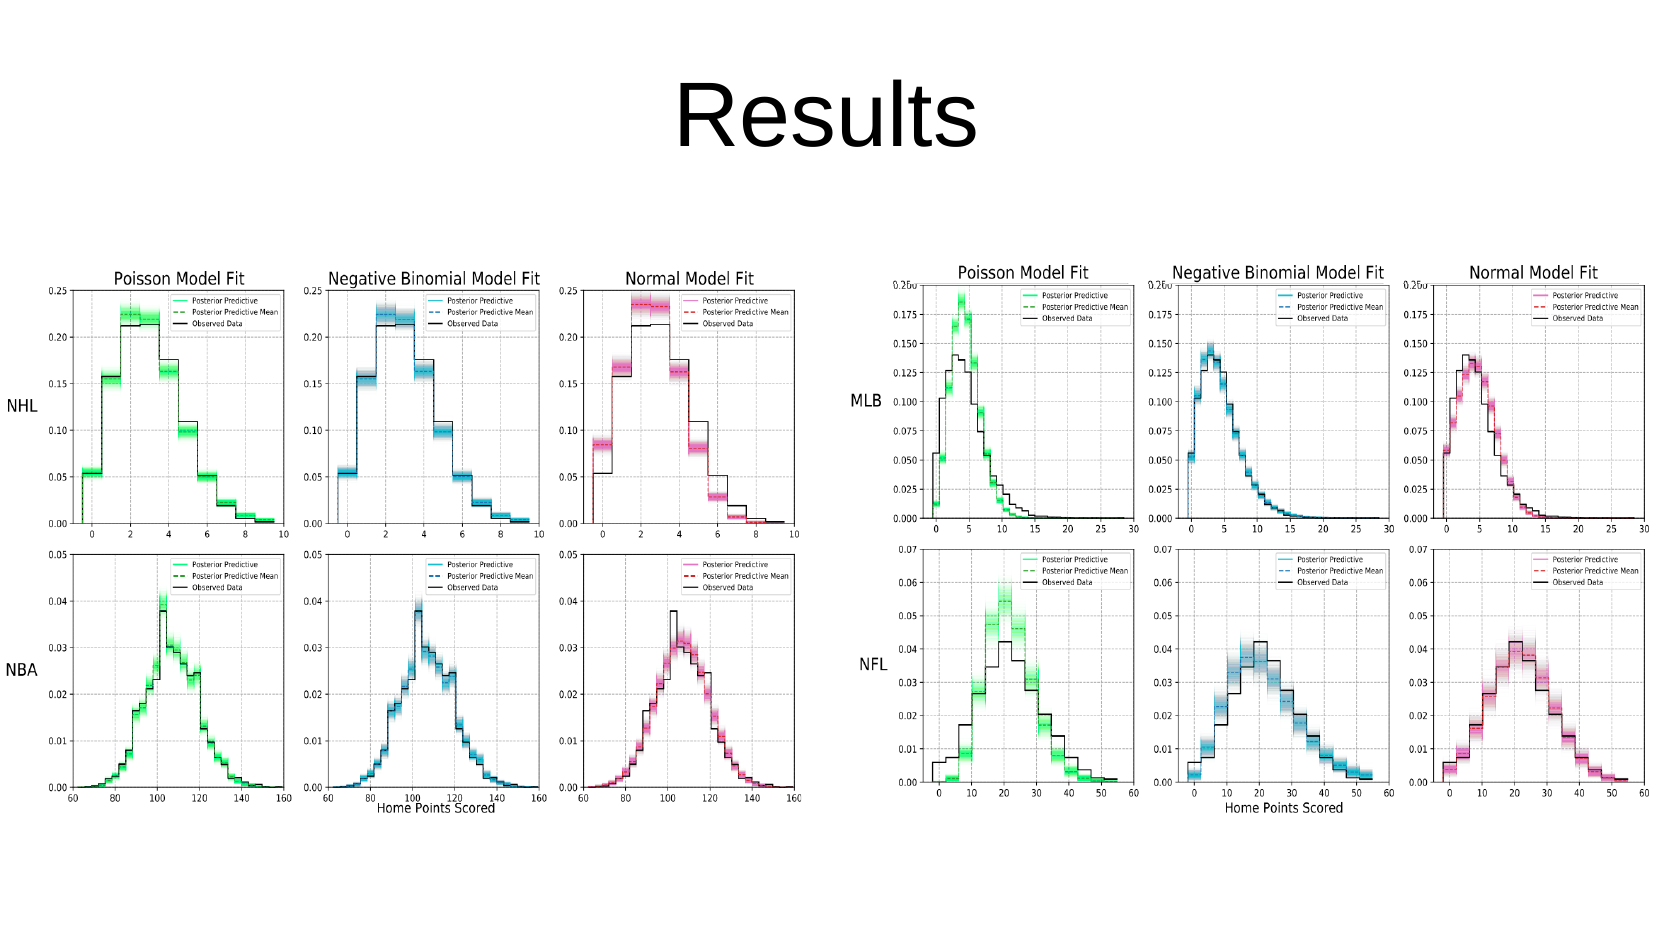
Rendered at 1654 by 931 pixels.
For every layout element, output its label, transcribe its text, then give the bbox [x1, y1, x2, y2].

picture [844, 265, 1652, 815]
picture [0, 271, 804, 815]
title Results [82, 37, 1571, 193]
